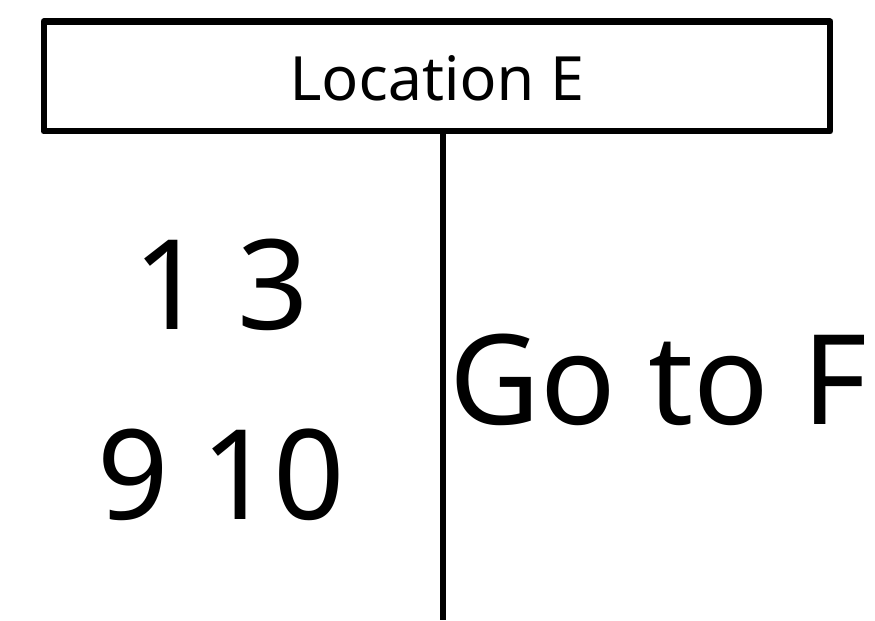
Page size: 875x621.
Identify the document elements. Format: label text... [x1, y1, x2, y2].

list 1 3 9 10 [29, 131, 414, 621]
list Go to F [442, 131, 874, 621]
title Location E [43, 21, 831, 132]
